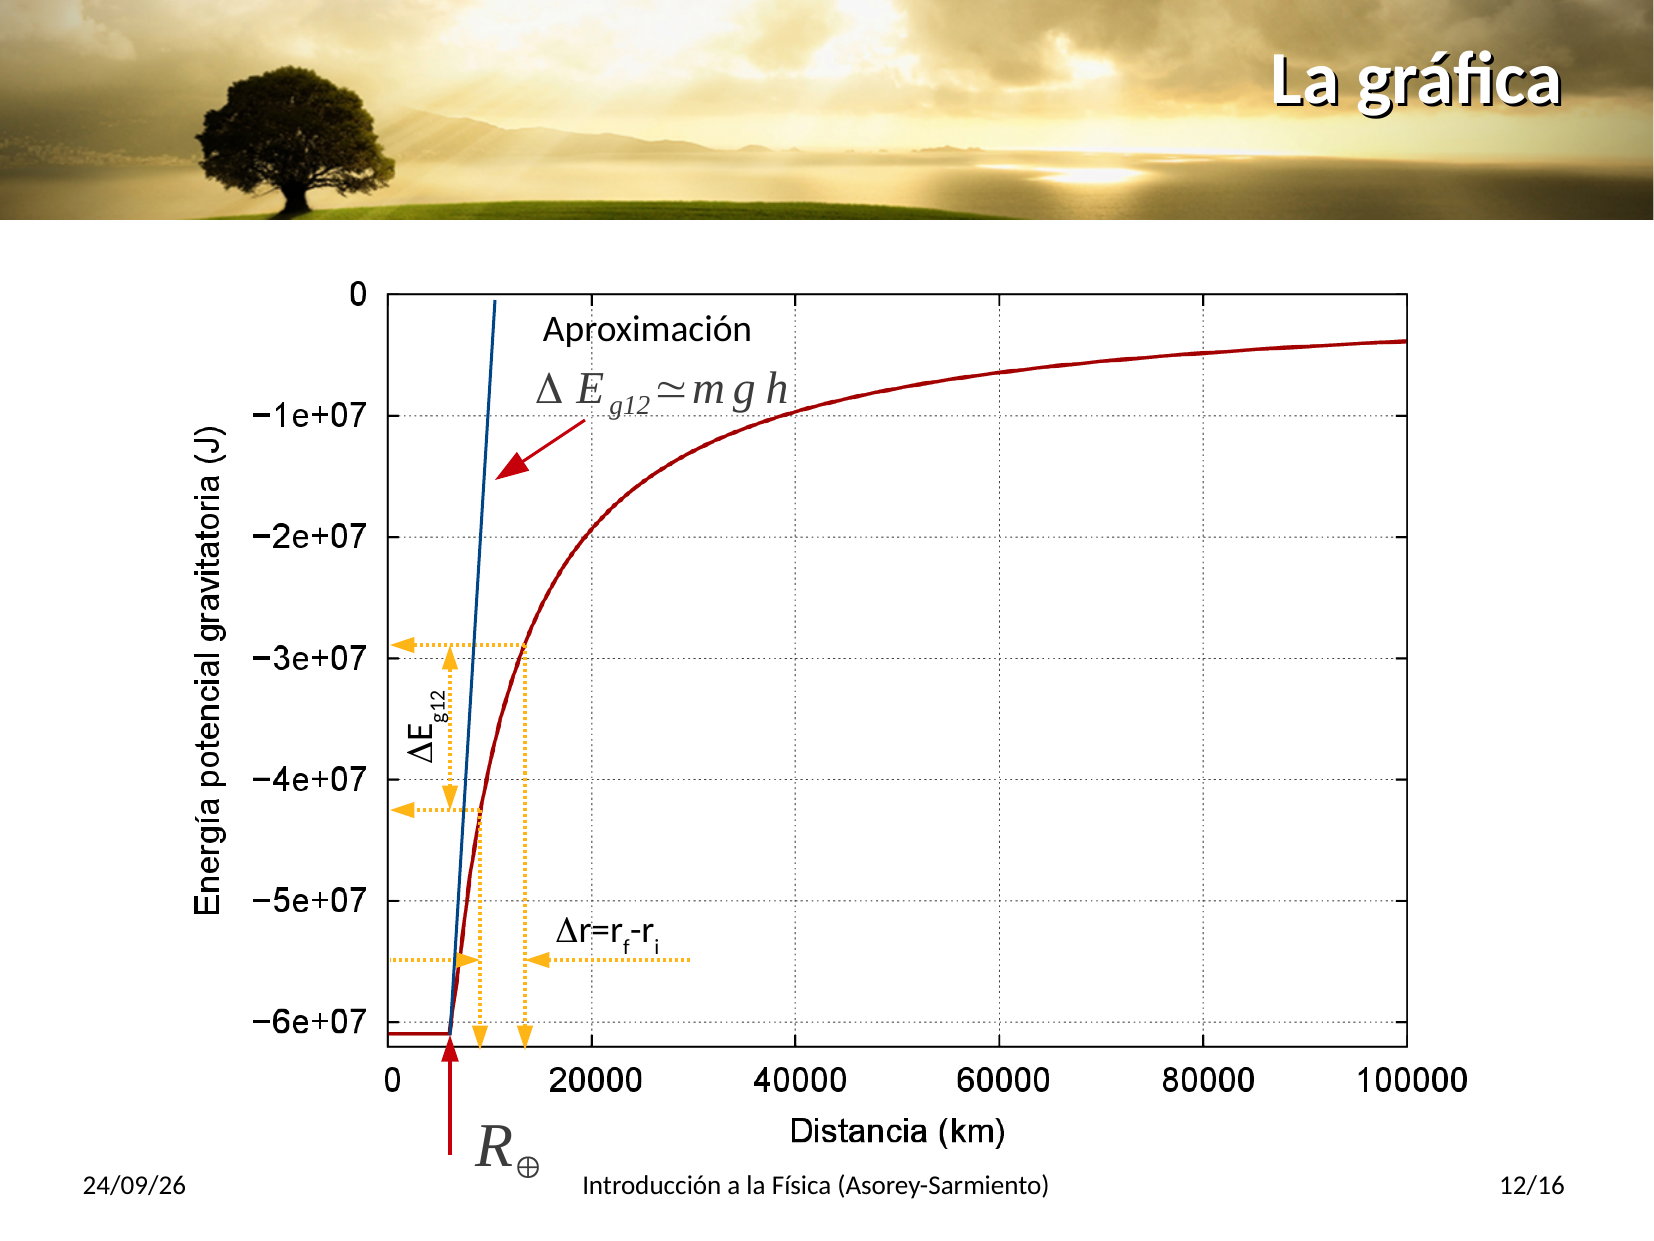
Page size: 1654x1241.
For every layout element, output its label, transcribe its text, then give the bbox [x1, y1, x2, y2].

chart [528, 362, 796, 421]
picture [180, 253, 1468, 1156]
chart [465, 1110, 549, 1180]
picture [0, 0, 1654, 220]
text_box Aproximación [528, 305, 769, 362]
title La gráfica [75, 19, 1564, 151]
